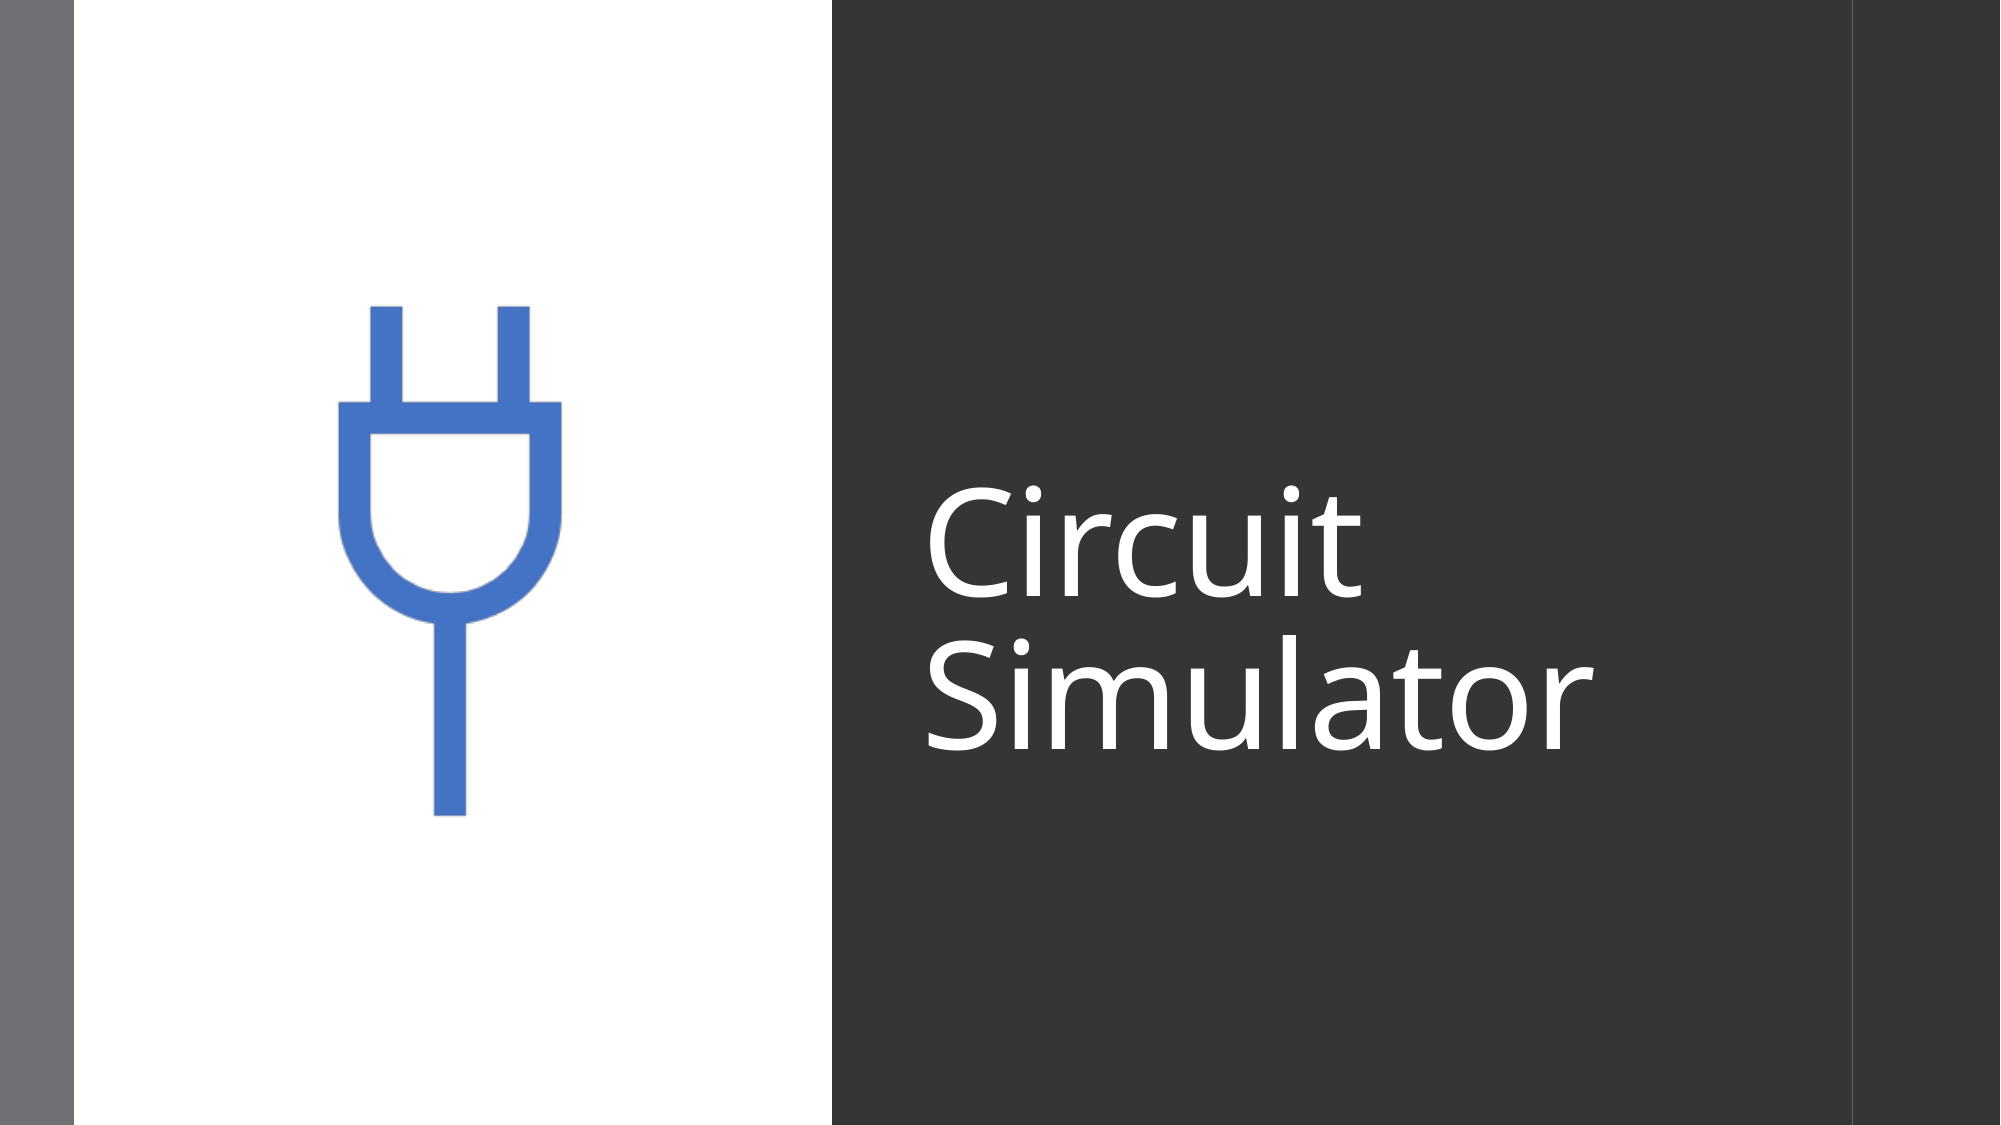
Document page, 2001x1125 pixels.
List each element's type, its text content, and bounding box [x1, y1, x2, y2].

title Circuit Simulator [905, 124, 1752, 788]
picture [148, 256, 759, 867]
text_box [0, 0, 2000, 1125]
